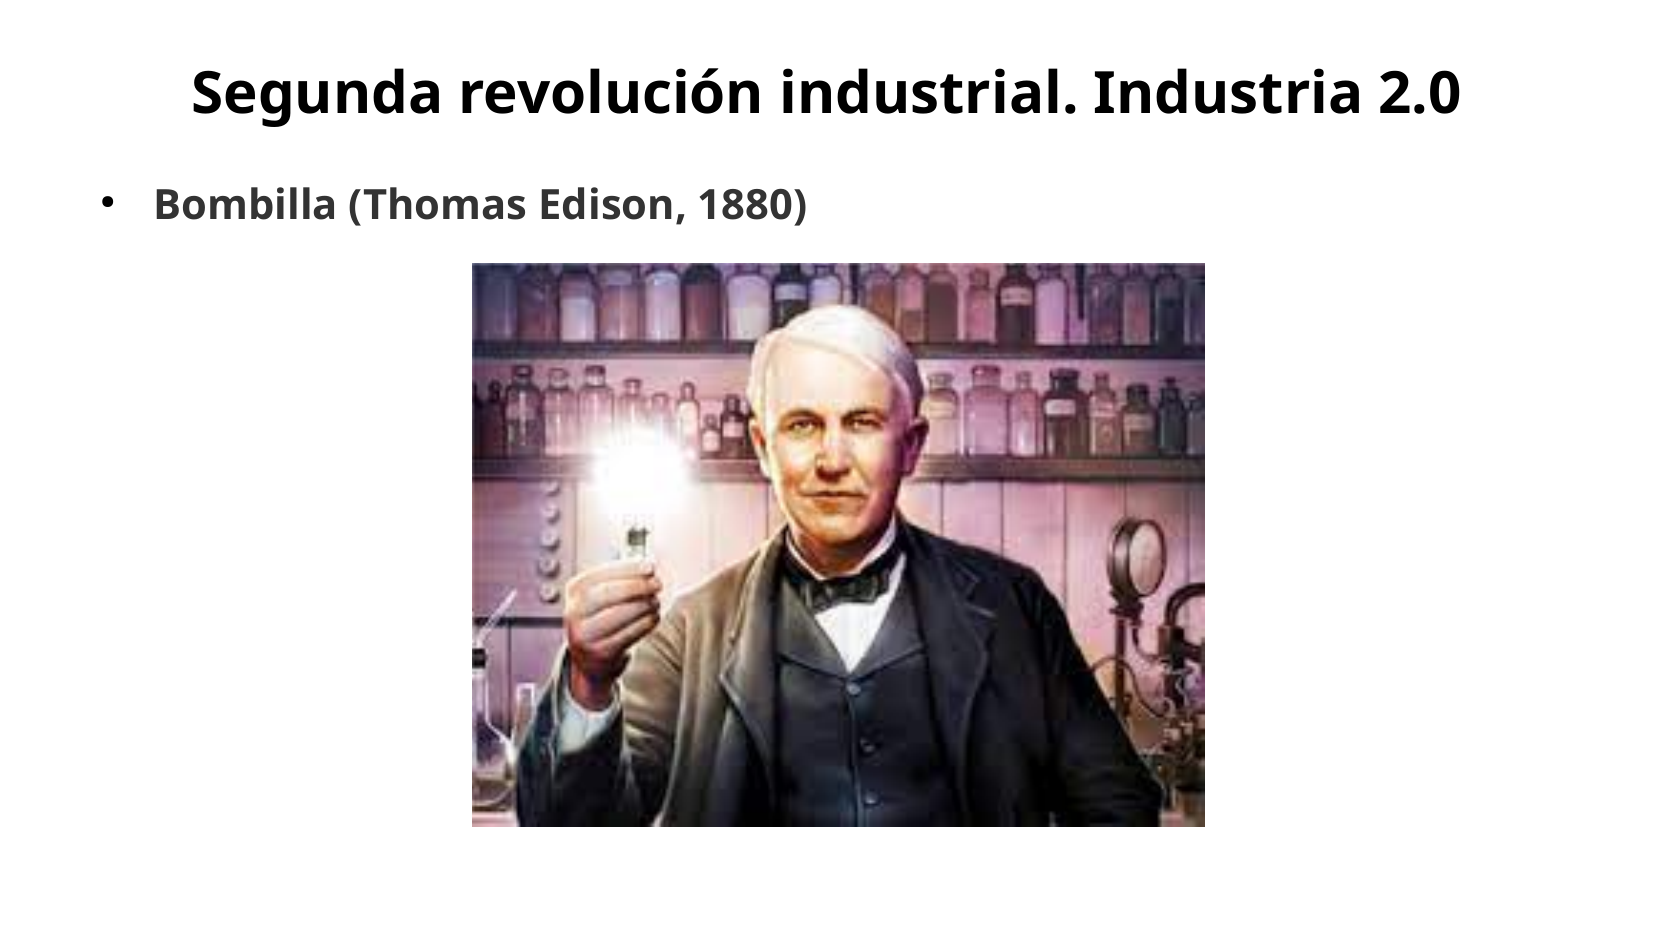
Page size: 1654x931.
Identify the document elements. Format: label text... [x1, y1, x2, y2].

list Bombilla (Thomas Edison, 1880) [82, 174, 1571, 869]
title Segunda revolución industrial. Industria 2.0 [82, 13, 1571, 169]
picture [472, 263, 1205, 827]
